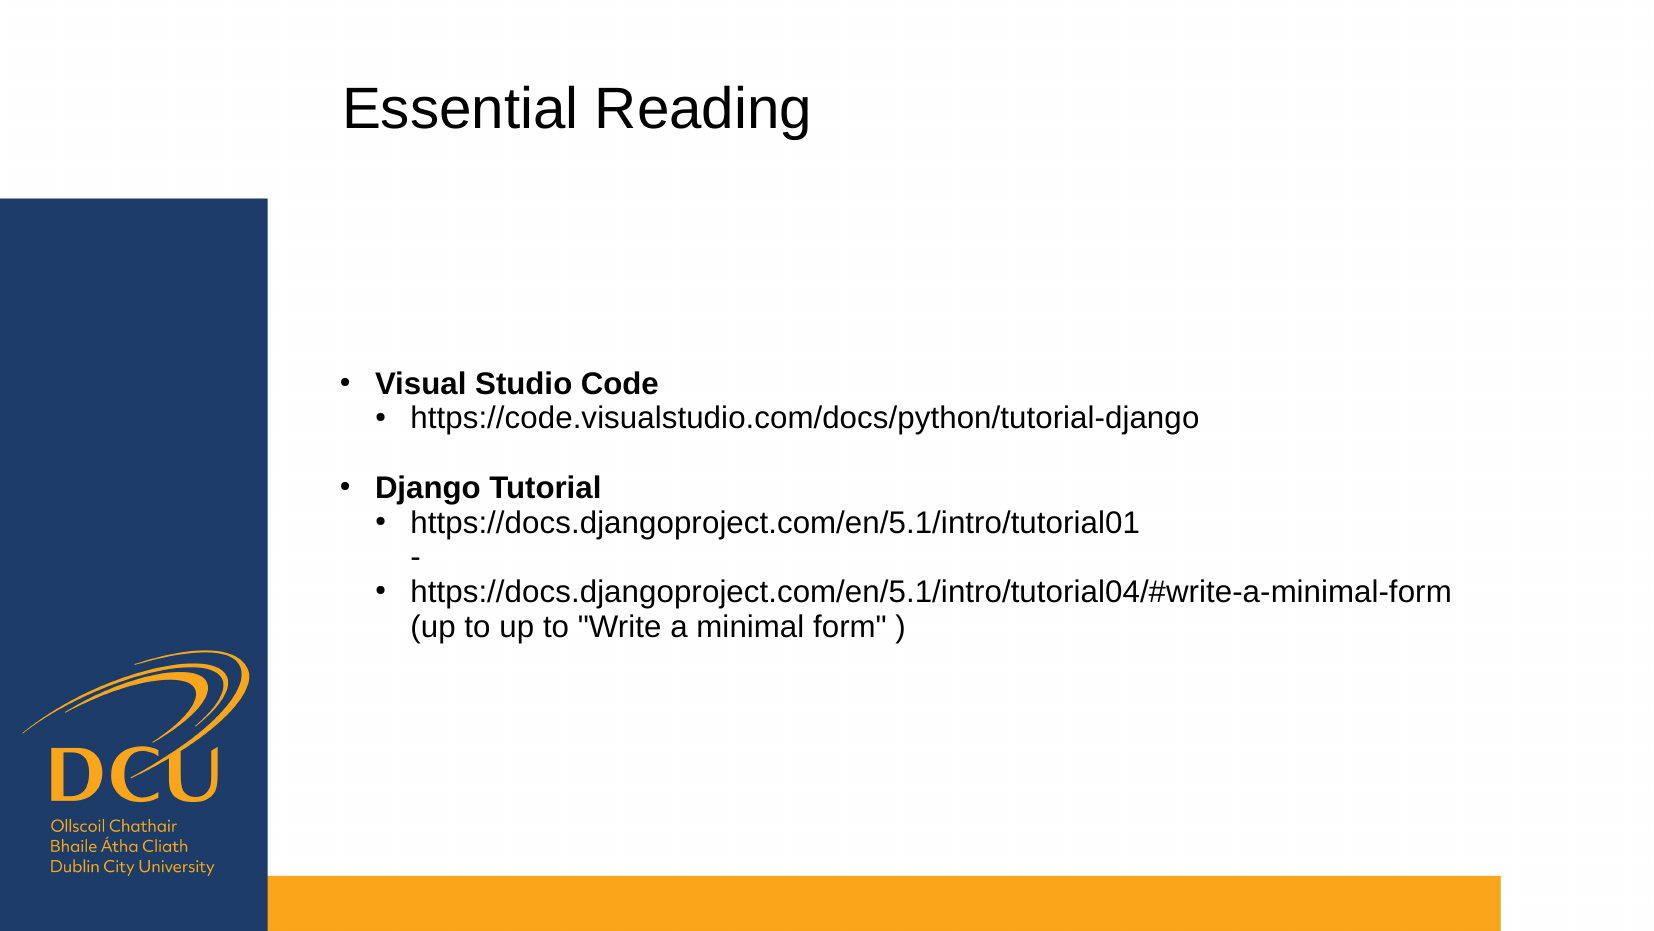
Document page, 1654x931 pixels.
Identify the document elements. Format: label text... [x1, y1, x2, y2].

picture [0, 0, 1654, 931]
text_box Essential Reading [327, 62, 828, 148]
text_box Visual Studio Code https://code.visualstudio.com/docs/python/tutorial-django Django Tutorial https://docs.djangoproject.com/en/5.1/intro/tutorial01 - https://docs.djangoproject.com/en/5.1/intro/tutorial04/#write-a-minimal-form (up to up to "Write a minimal form" ) [324, 358, 1477, 745]
